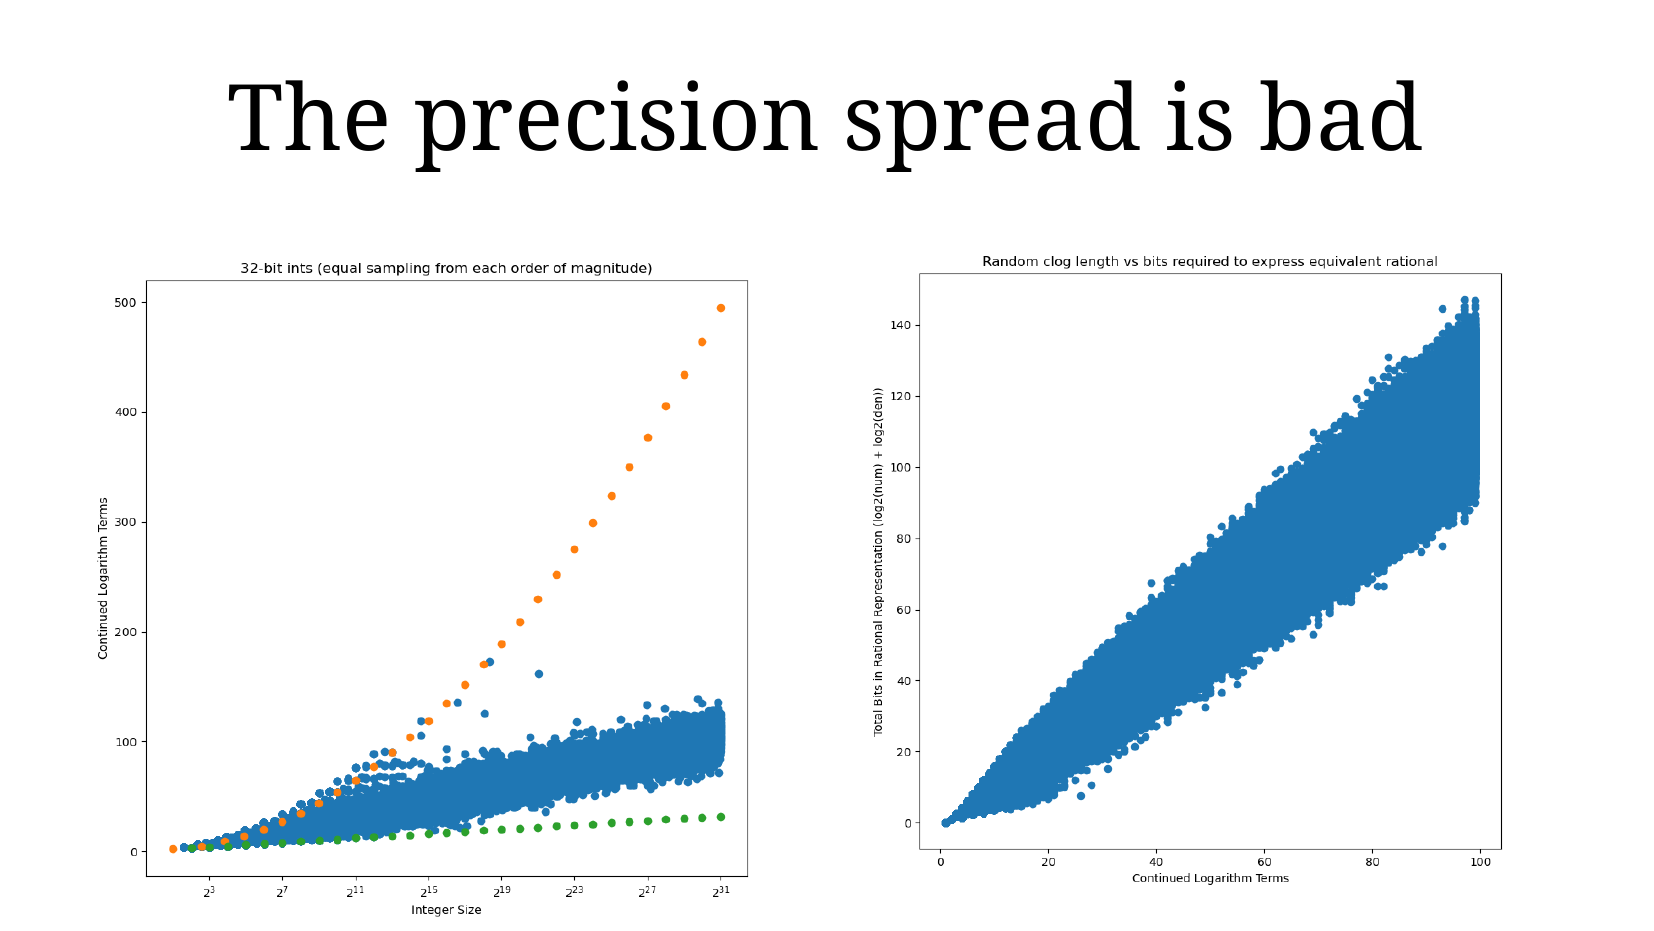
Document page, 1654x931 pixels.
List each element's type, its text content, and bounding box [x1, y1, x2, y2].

picture [48, 183, 1576, 931]
title The precision spread is bad [82, 37, 1571, 187]
